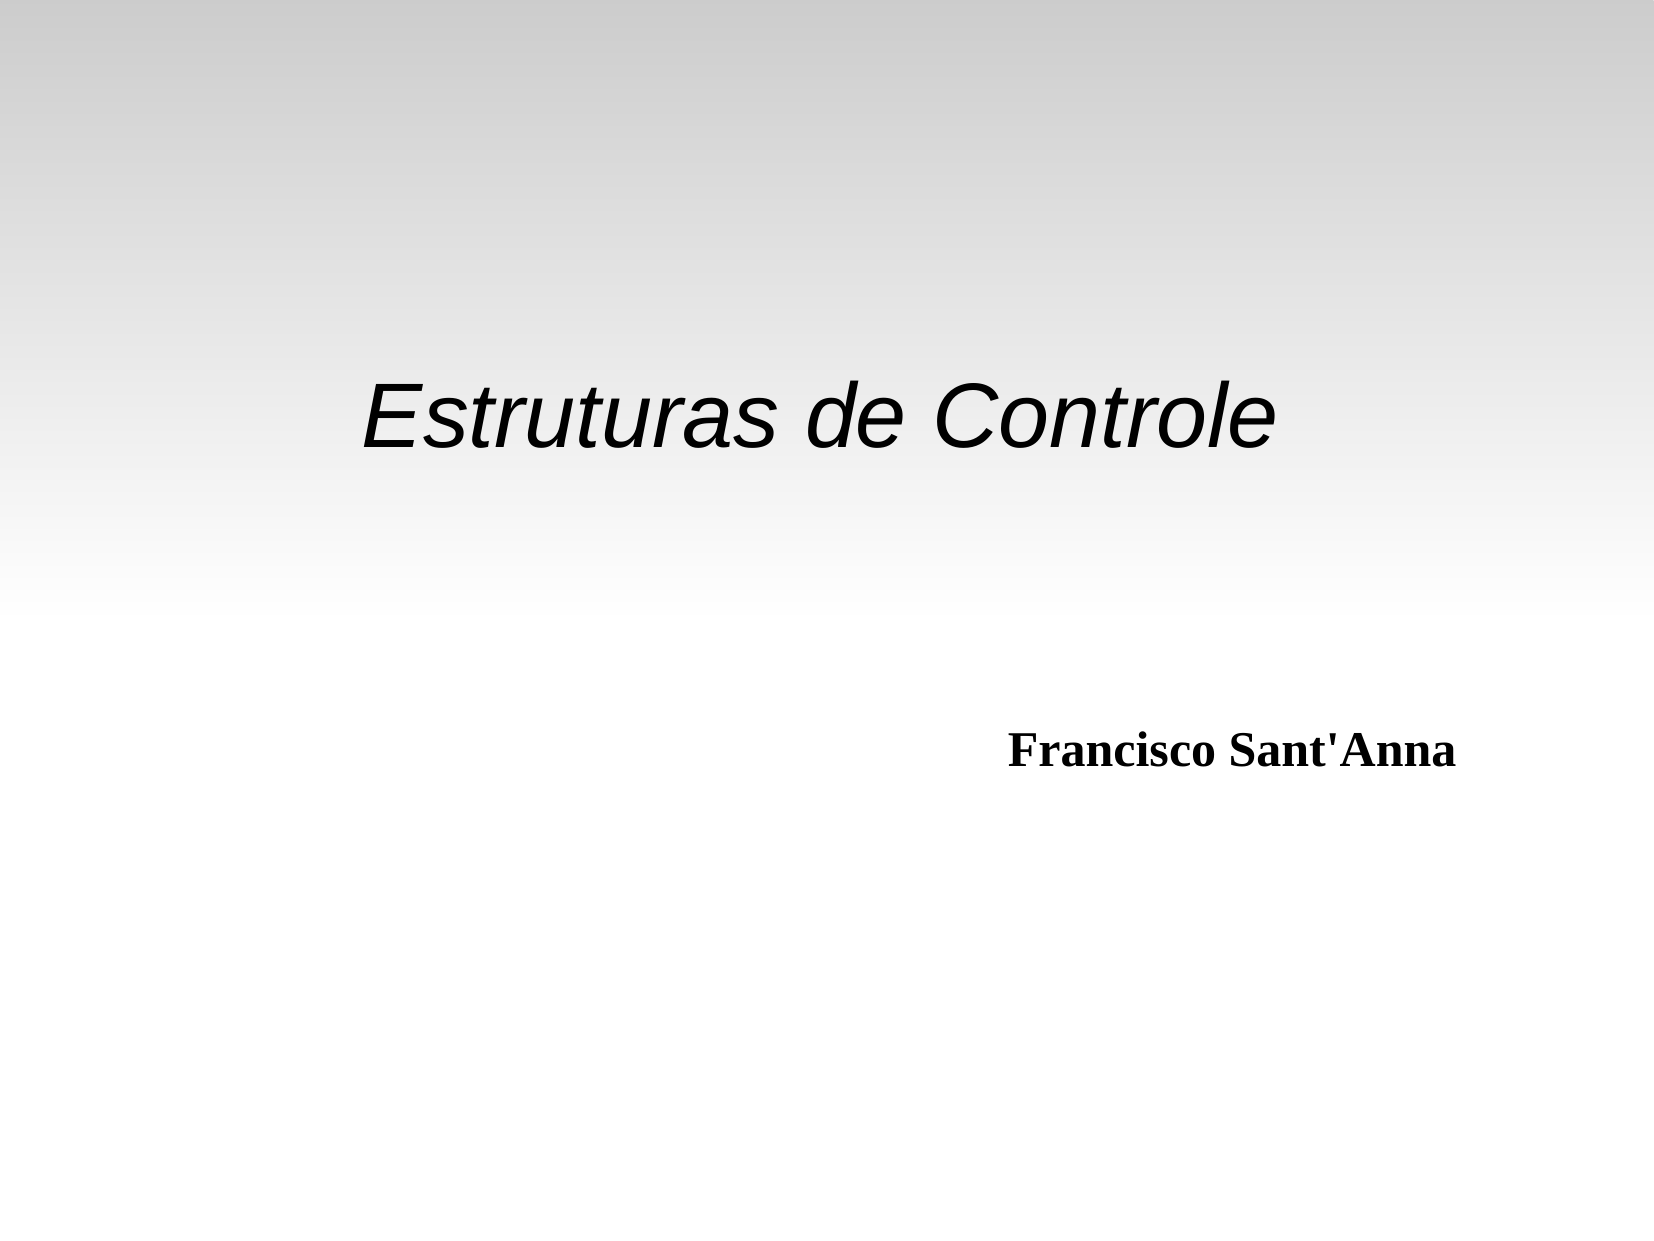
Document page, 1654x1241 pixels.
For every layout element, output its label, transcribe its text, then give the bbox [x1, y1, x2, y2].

list Francisco Sant'Anna [83, 722, 1457, 873]
subtitle Estruturas de Controle [76, 183, 1565, 650]
